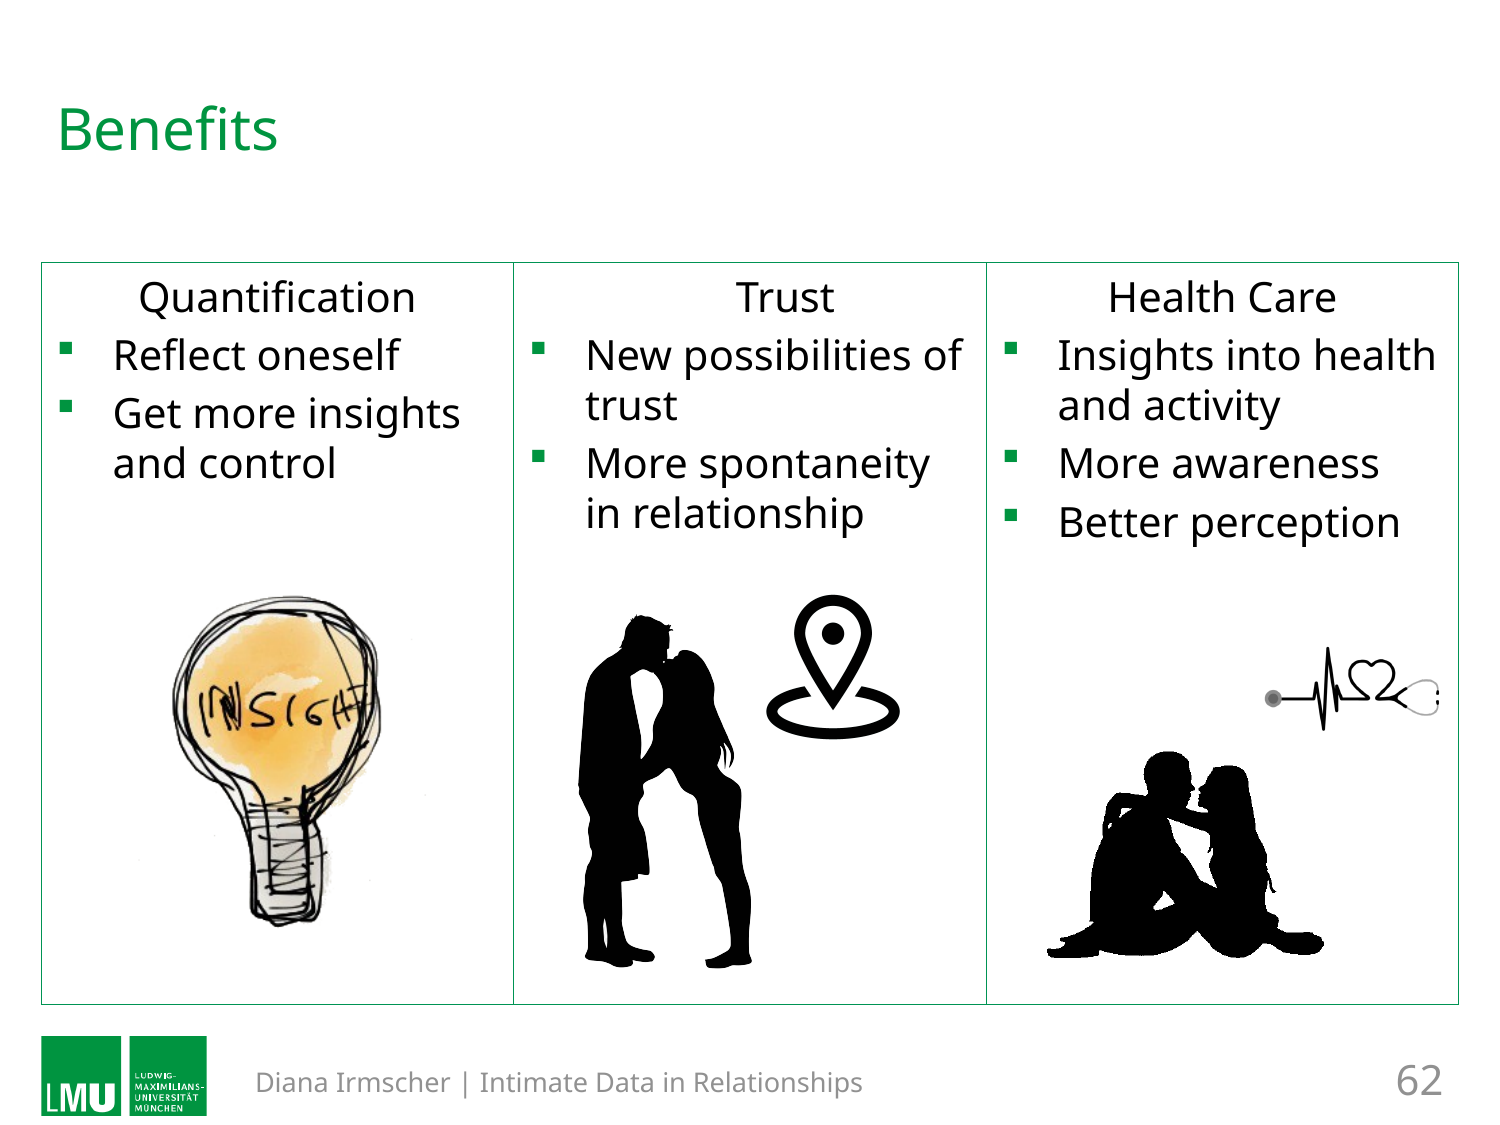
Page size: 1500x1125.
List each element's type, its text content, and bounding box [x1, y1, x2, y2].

list Trust New possibilities of trust More spontaneity in relationship [514, 262, 987, 1005]
footer Diana Irmscher | Intimate Data in Relationships [240, 1046, 963, 1117]
picture [578, 578, 922, 969]
list Quantification Reflect oneself Get more insights and control [41, 262, 514, 1005]
title Benefits [41, 37, 1459, 217]
picture [94, 578, 449, 934]
list Health Care Insights into health and activity More awareness Better perception [987, 262, 1459, 1005]
slide_number <number> [1014, 1046, 1459, 1117]
picture [1007, 602, 1441, 1032]
